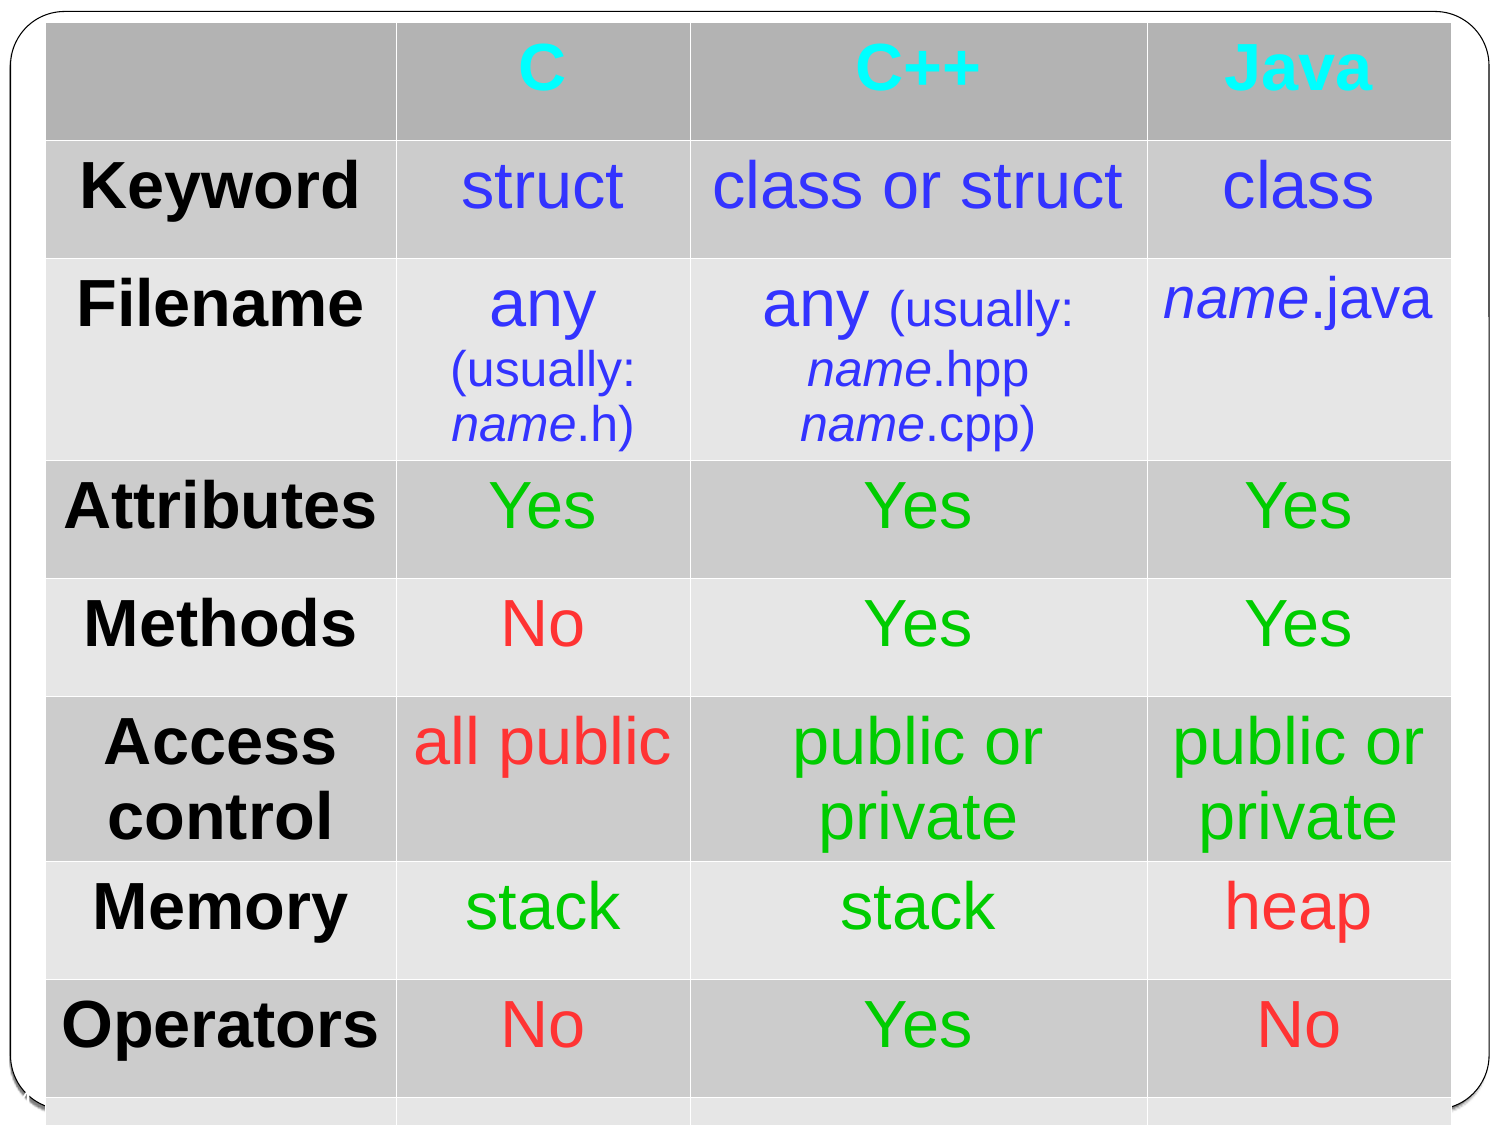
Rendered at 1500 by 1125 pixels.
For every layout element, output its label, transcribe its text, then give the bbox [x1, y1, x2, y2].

table_header C++ [691, 23, 1147, 140]
table_cell public or private [1148, 697, 1451, 861]
table_cell struct [397, 141, 690, 258]
table_cell Memory [46, 862, 396, 979]
table_cell No [397, 579, 690, 696]
table_cell Yes [1148, 461, 1451, 578]
table_cell Operators [46, 980, 396, 1097]
table_cell Yes [397, 461, 690, 578]
table_header Java [1148, 23, 1451, 140]
table_cell class or struct [691, 141, 1147, 258]
table_cell [691, 1098, 1147, 1125]
table_cell Filename [46, 259, 396, 460]
table_cell class [1148, 141, 1451, 258]
table_cell Yes [691, 980, 1147, 1097]
table_cell heap [1148, 862, 1451, 979]
table_header C [397, 23, 690, 140]
table_cell No [397, 980, 690, 1097]
table_cell Yes [1148, 579, 1451, 696]
table_cell all public [397, 697, 690, 861]
table_cell [1148, 1098, 1451, 1125]
table_cell [46, 1098, 396, 1125]
table_cell stack [691, 862, 1147, 979]
table_cell name.java [1148, 259, 1451, 460]
table_cell any (usually: name.h) [397, 259, 690, 460]
table_cell Access control [46, 697, 396, 861]
table_cell Attributes [46, 461, 396, 578]
table_cell any (usually: name.hpp name.cpp) [691, 259, 1147, 460]
table_header [46, 23, 396, 140]
table_cell [397, 1098, 690, 1125]
table_cell stack [397, 862, 690, 979]
table_cell public or private [691, 697, 1147, 861]
table_cell Yes [691, 461, 1147, 578]
table_cell Methods [46, 579, 396, 696]
table_cell No [1148, 980, 1451, 1097]
slide_number <number> [0, 1074, 45, 1125]
table_cell Keyword [46, 141, 396, 258]
table_cell Yes [691, 579, 1147, 696]
